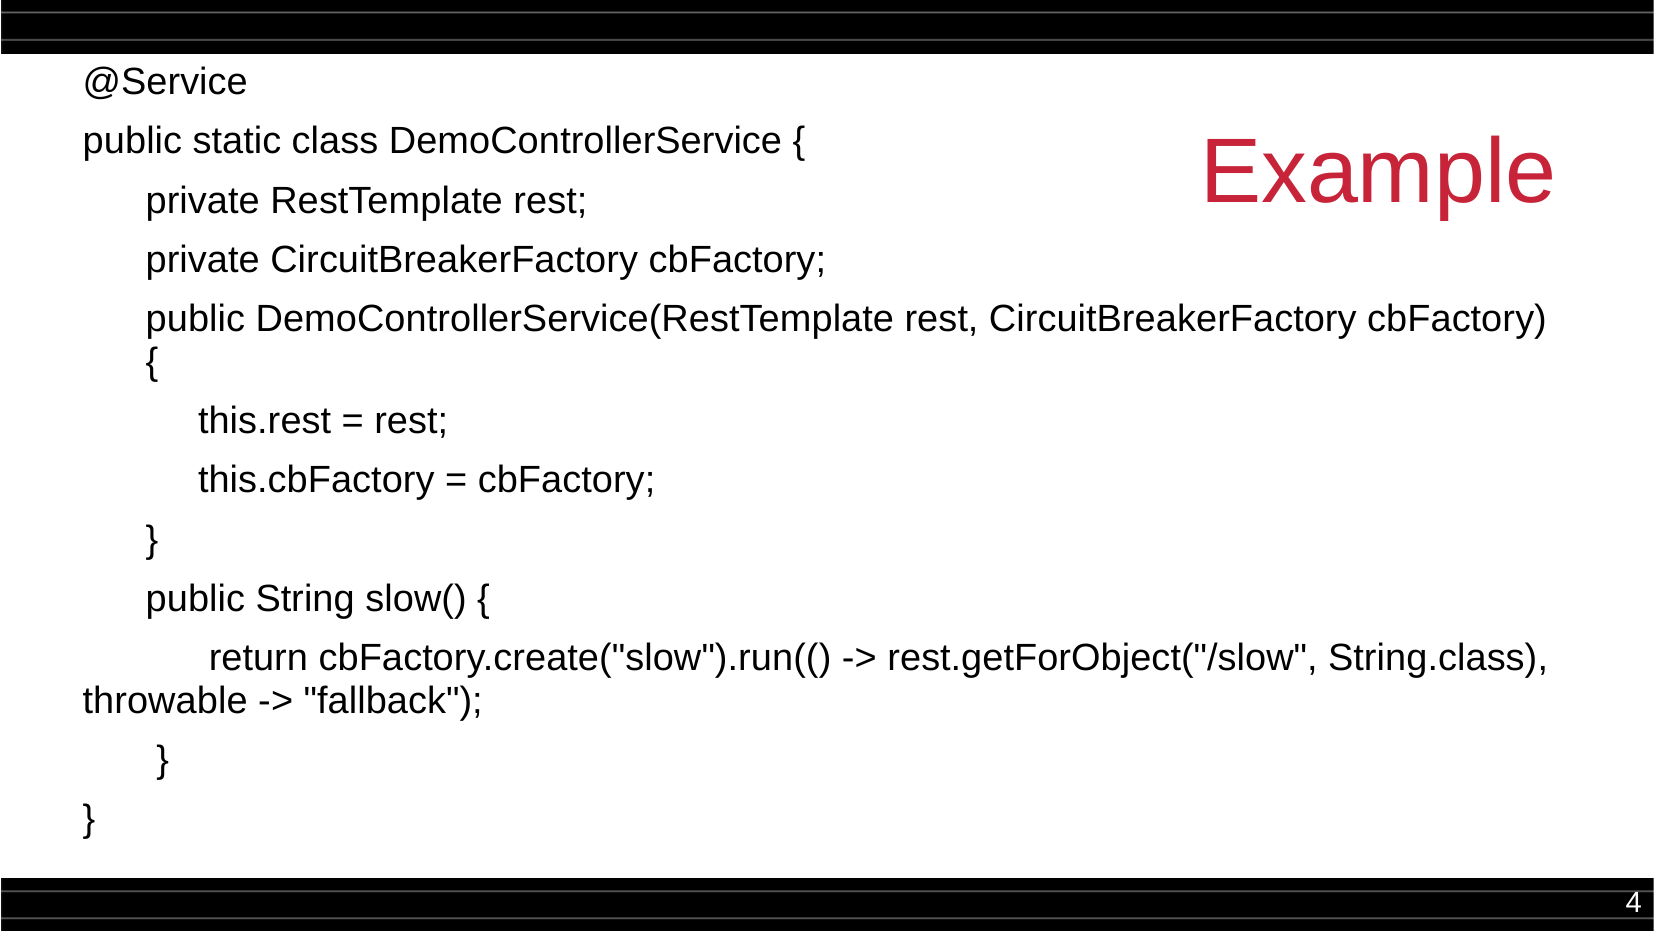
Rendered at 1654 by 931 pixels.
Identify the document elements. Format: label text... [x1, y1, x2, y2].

list @Service public static class DemoControllerService { private RestTemplate rest; private CircuitBreakerFactory cbFactory; public DemoControllerService(RestTemplate rest, CircuitBreakerFactory cbFactory) { this.rest = rest; this.cbFactory = cbFactory; } public String slow() { return cbFactory.create("slow").run(() -> rest.getForObject("/slow", String.class), throwable -> "fallback"); } } [82, 60, 1571, 851]
picture [1, 0, 1654, 54]
picture [1, 878, 1654, 931]
